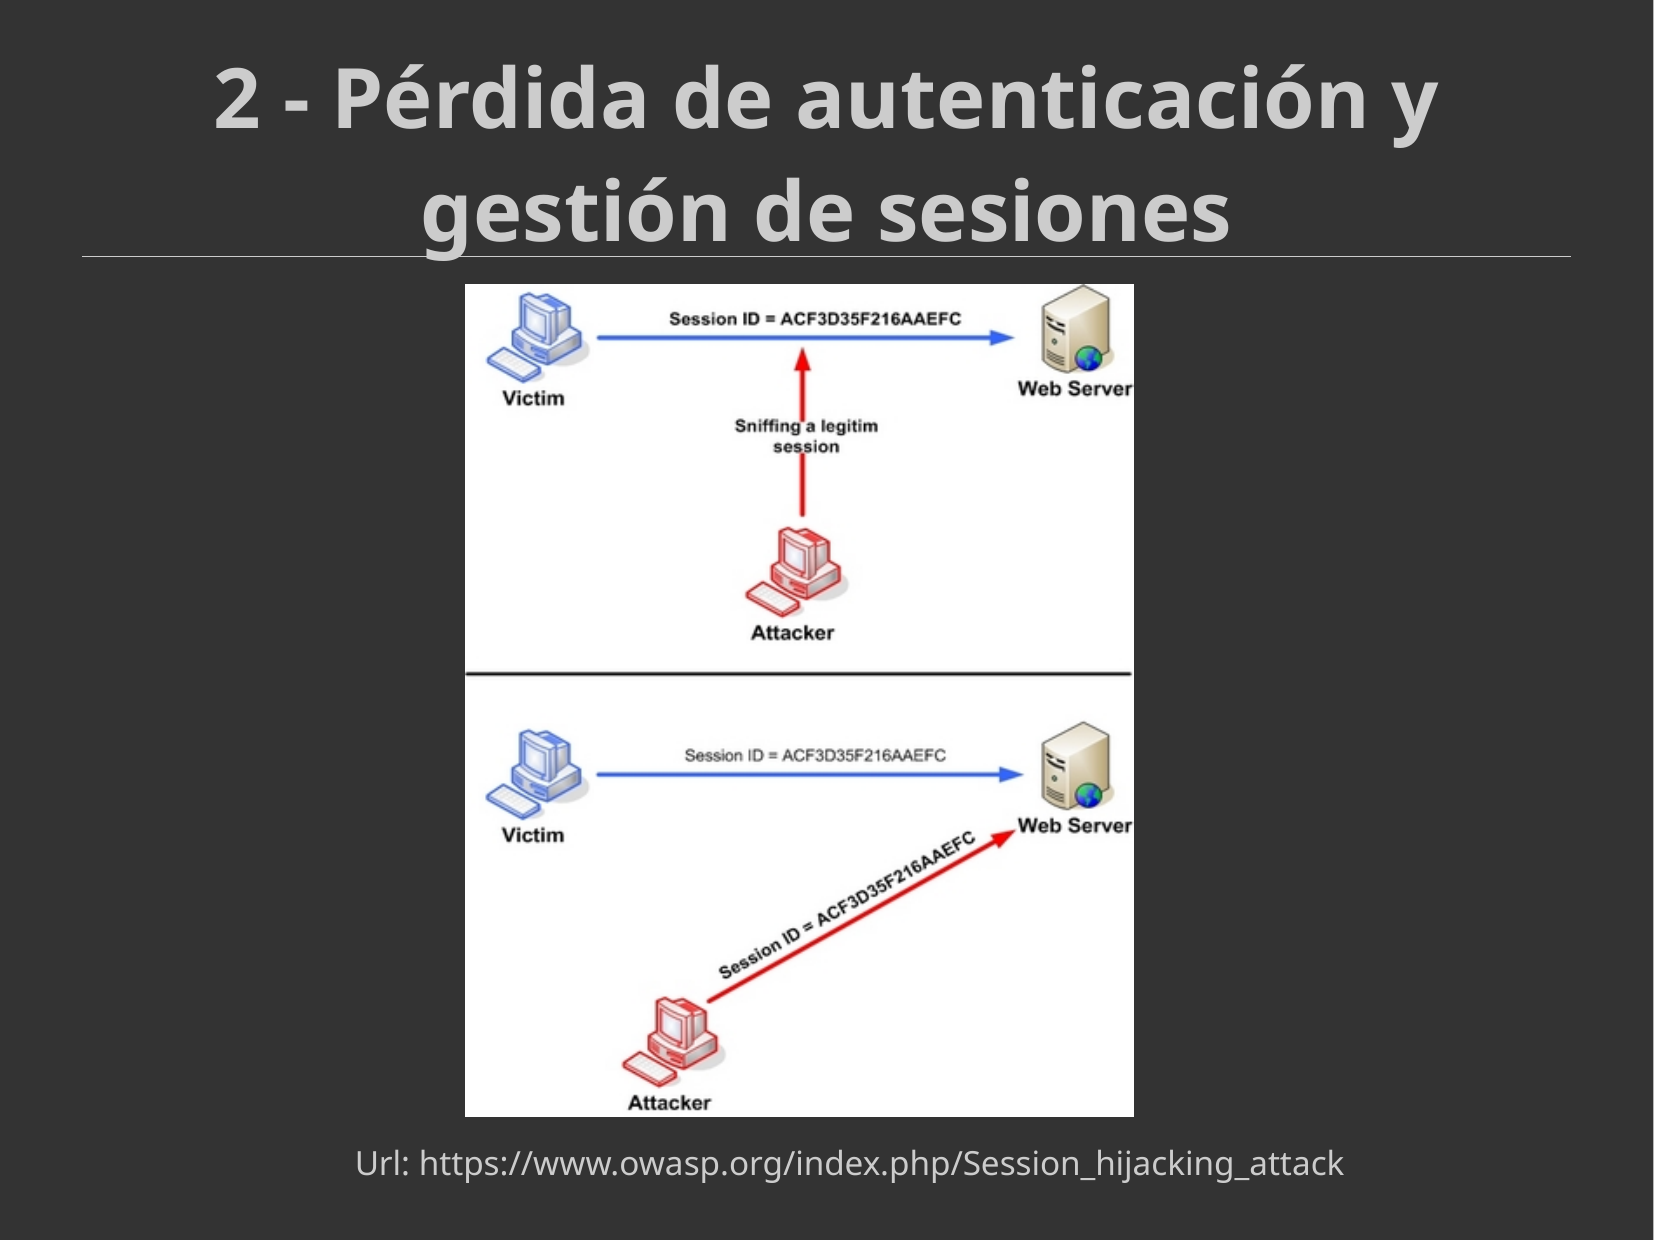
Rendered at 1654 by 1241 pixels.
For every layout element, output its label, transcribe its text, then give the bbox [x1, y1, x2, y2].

title 2 - Pérdida de autenticación y gestión de sesiones [82, 49, 1571, 257]
subtitle Url: https://www.owasp.org/index.php/Session_hijacking_attack [106, 1110, 1595, 1216]
picture [465, 284, 1134, 1117]
